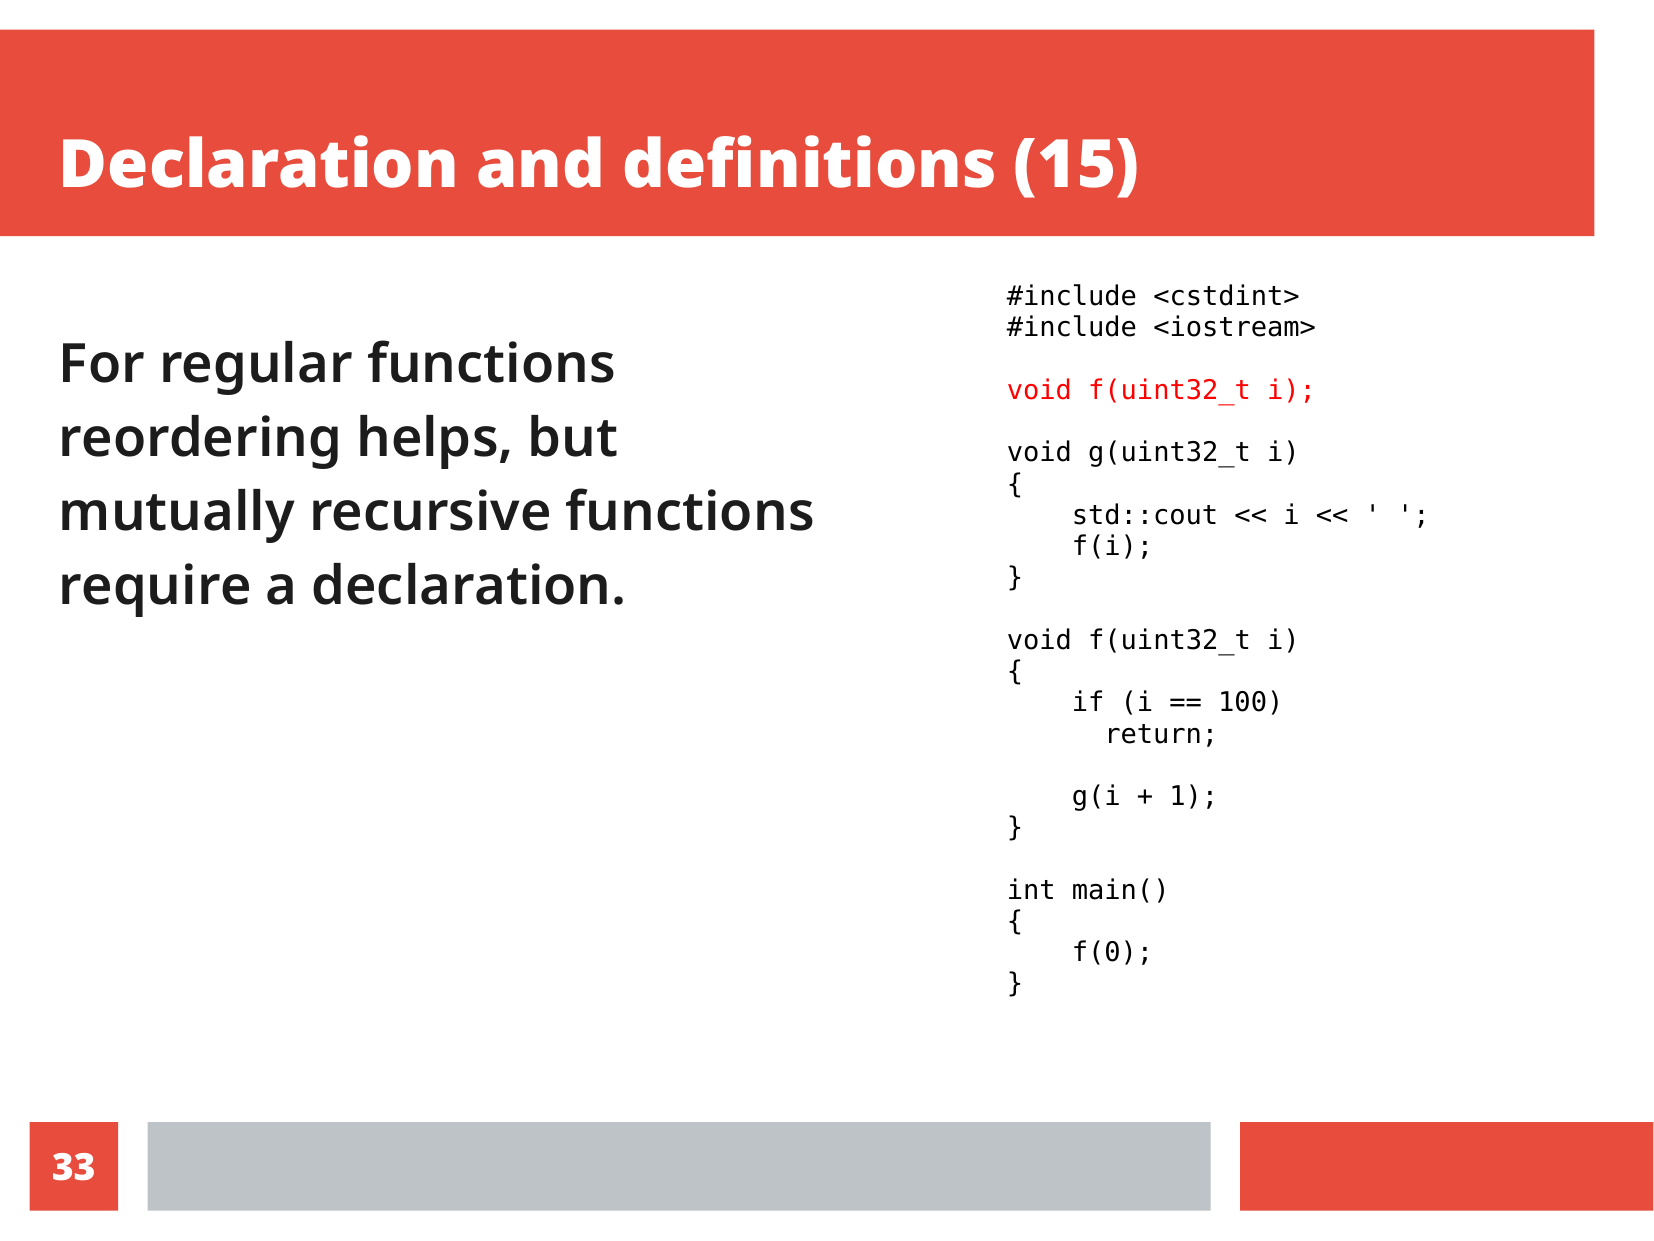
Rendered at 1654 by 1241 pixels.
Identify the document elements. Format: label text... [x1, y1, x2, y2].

text_box #include <cstdint> #include <iostream> void f(uint32_t i); void g(uint32_t i) { std::cout << i << ' '; f(i); } void f(uint32_t i) { if (i == 100) return; g(i + 1); } int main() { f(0); } [992, 273, 1583, 1075]
title Declaration and definitions (15) [59, 59, 1595, 207]
list For regular functions reordering helps, but mutually recursive functions require a declaration. [59, 324, 863, 1093]
